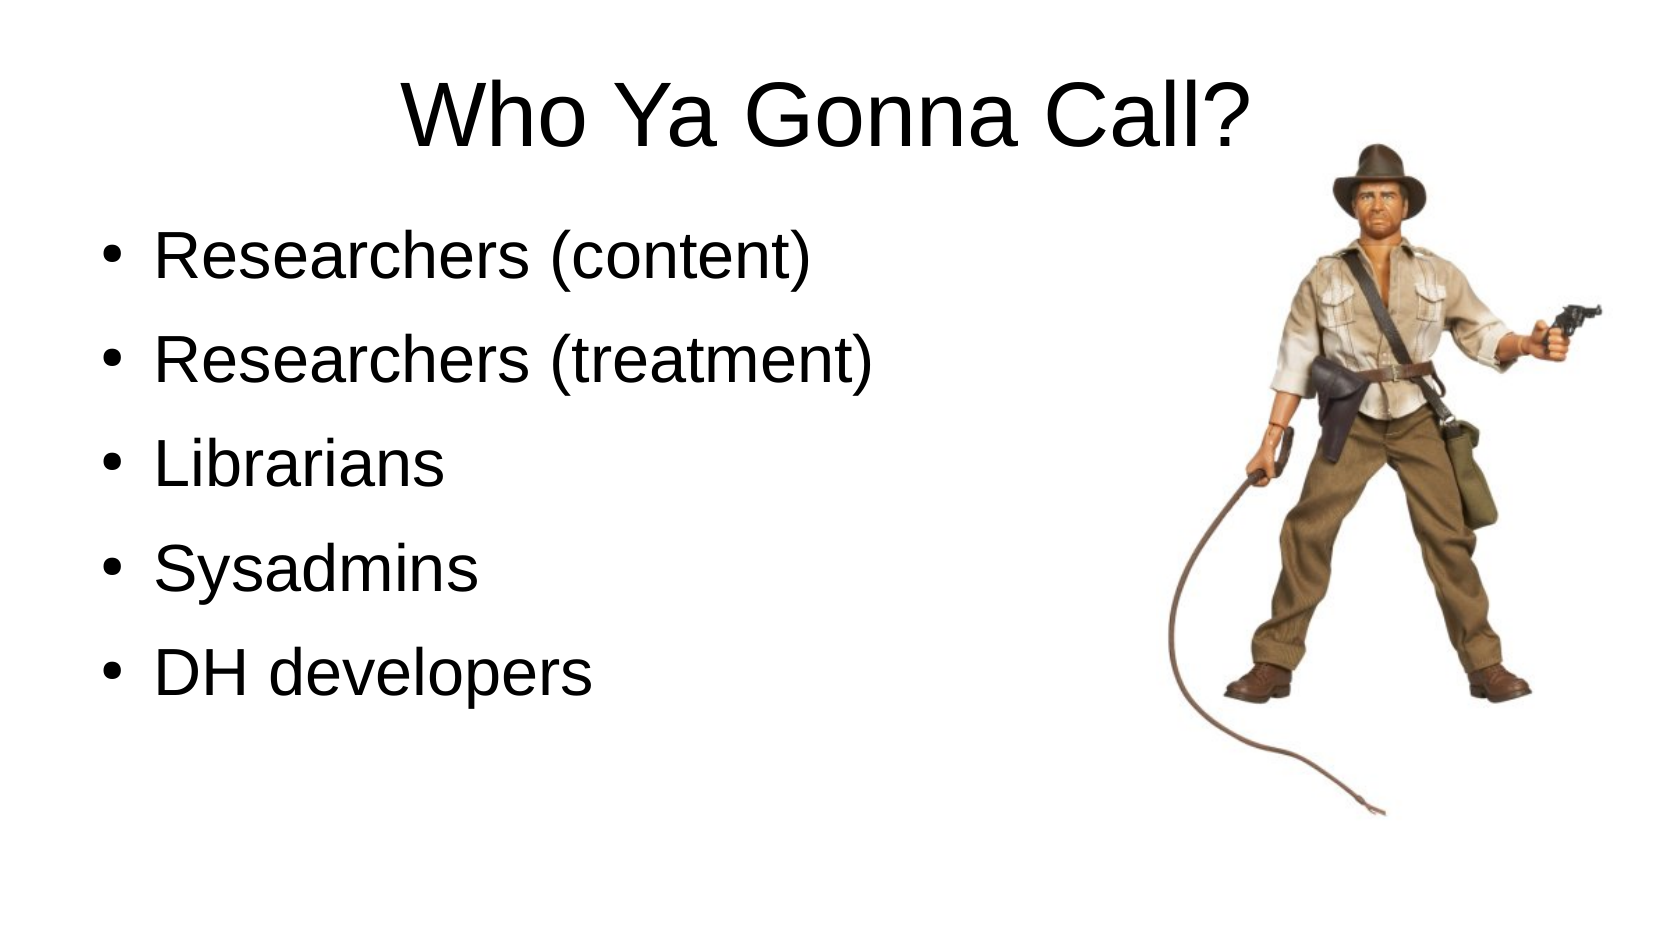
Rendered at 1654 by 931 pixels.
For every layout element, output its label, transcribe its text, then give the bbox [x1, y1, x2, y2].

list Researchers (content) Researchers (treatment) Librarians Sysadmins DH developers [82, 217, 1571, 758]
picture [1156, 129, 1613, 825]
title Who Ya Gonna Call? [82, 37, 1571, 193]
